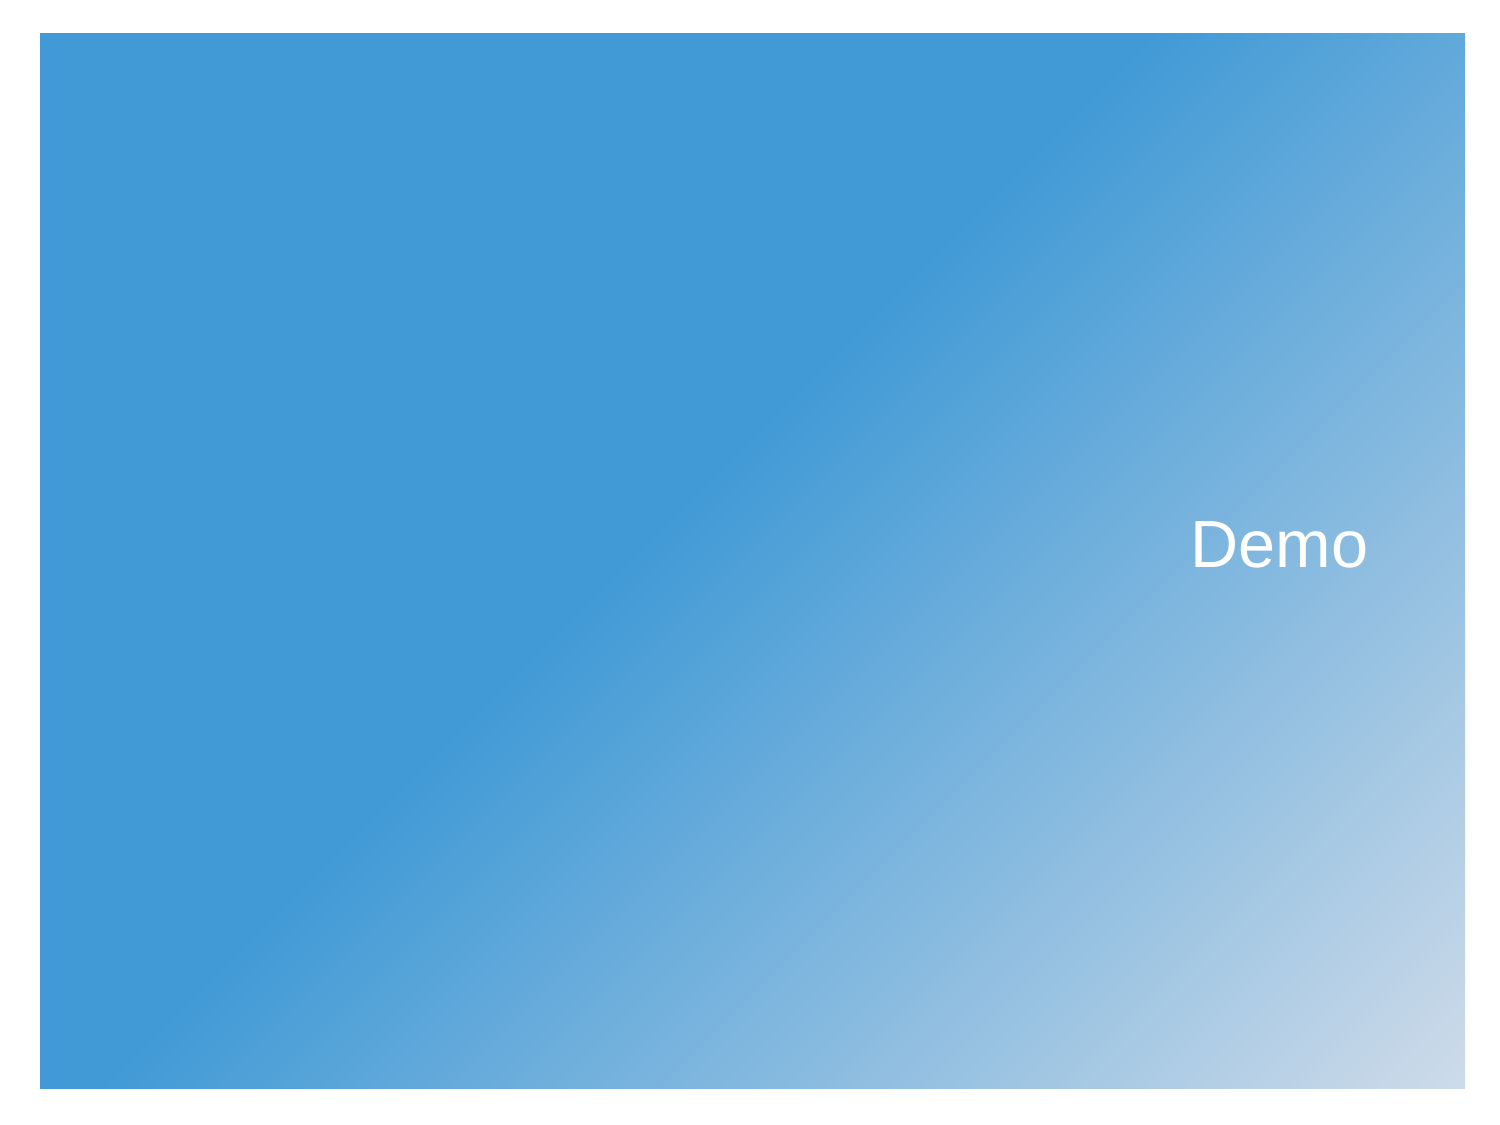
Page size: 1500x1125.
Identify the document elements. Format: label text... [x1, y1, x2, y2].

title Demo [135, 450, 1369, 638]
